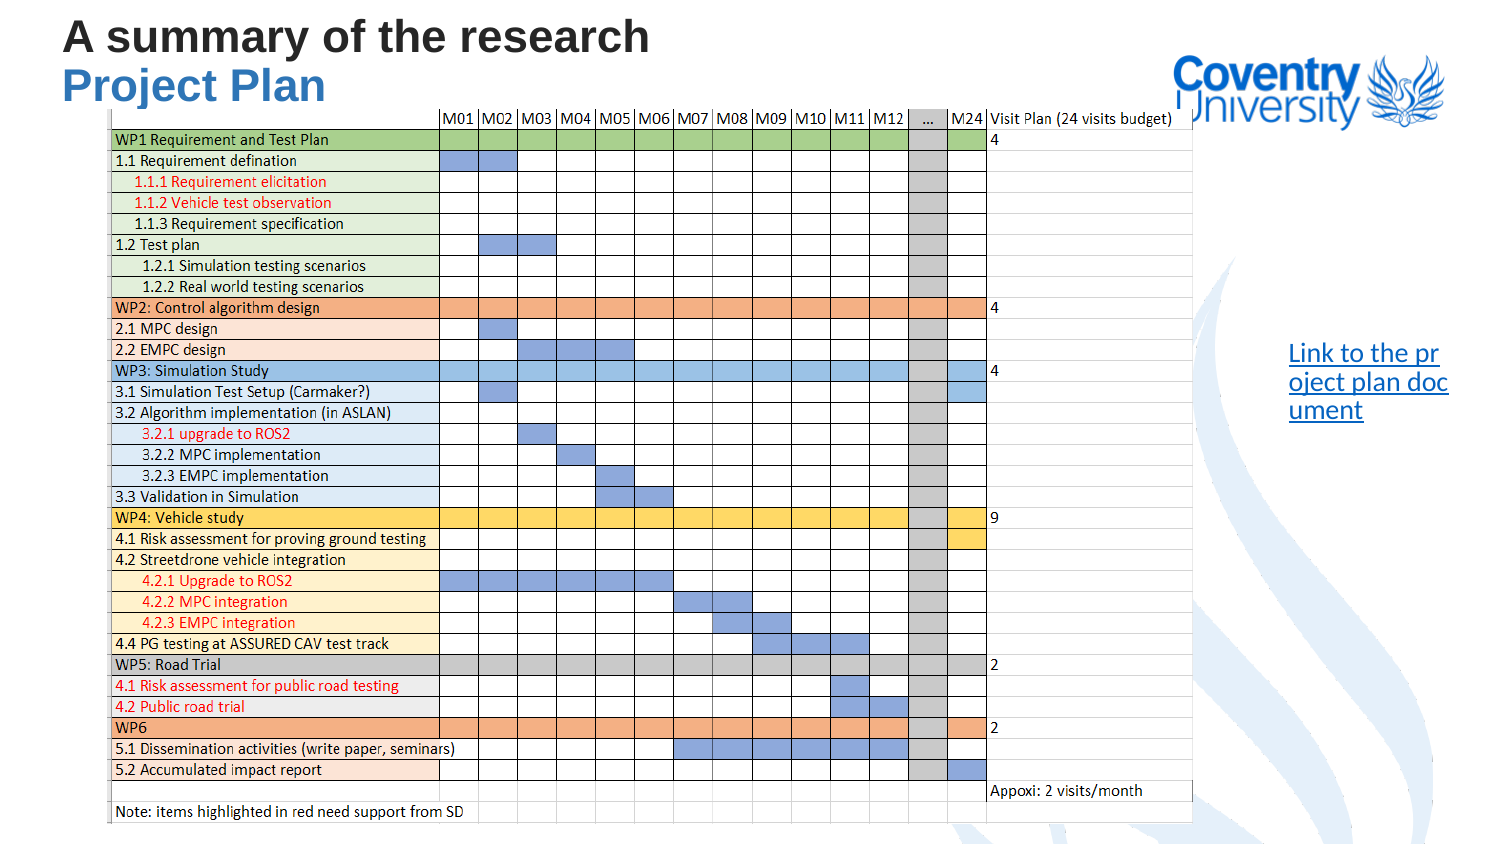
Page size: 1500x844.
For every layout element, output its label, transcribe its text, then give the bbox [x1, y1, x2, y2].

text_box Link to the project plan document [1273, 327, 1466, 377]
picture [1355, 377, 1433, 393]
picture [1355, 379, 1362, 389]
picture [1292, 379, 1299, 389]
picture [107, 52, 1450, 844]
title A summary of the research Project Plan [46, 5, 1341, 124]
picture [1425, 379, 1432, 389]
picture [1411, 379, 1417, 389]
